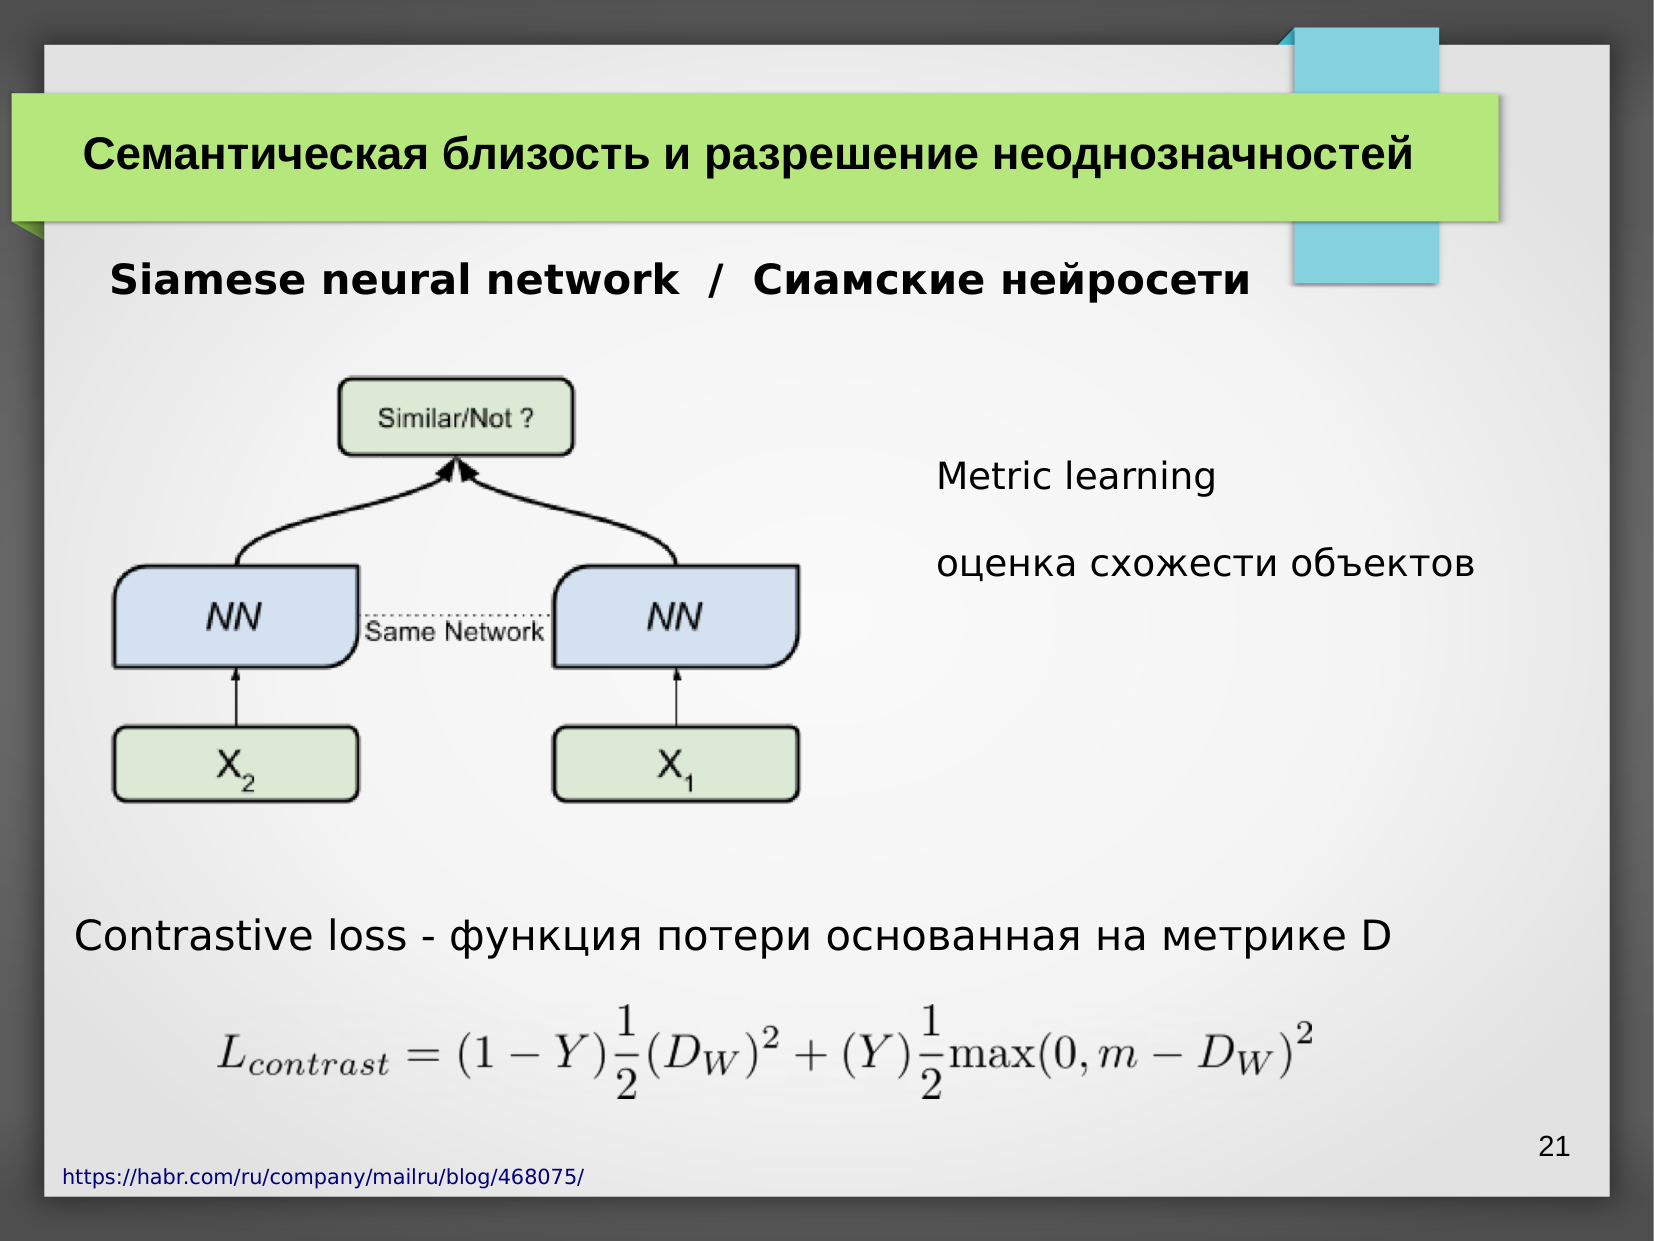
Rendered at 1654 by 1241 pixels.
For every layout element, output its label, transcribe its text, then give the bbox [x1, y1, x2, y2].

text_box Contrastive loss - функция потери основанная на метрике D [59, 903, 1533, 969]
text_box Siamese neural network / Cиамские нейросети [94, 248, 1300, 319]
text_box https://habr.com/ru/company/mailru/blog/468075/ [47, 1157, 626, 1197]
text_box Metric learning оценка схожести объектов [921, 447, 1512, 674]
title Семантическая близость и разрешение неоднозначностей [82, 121, 1489, 187]
picture [0, 0, 1654, 1241]
